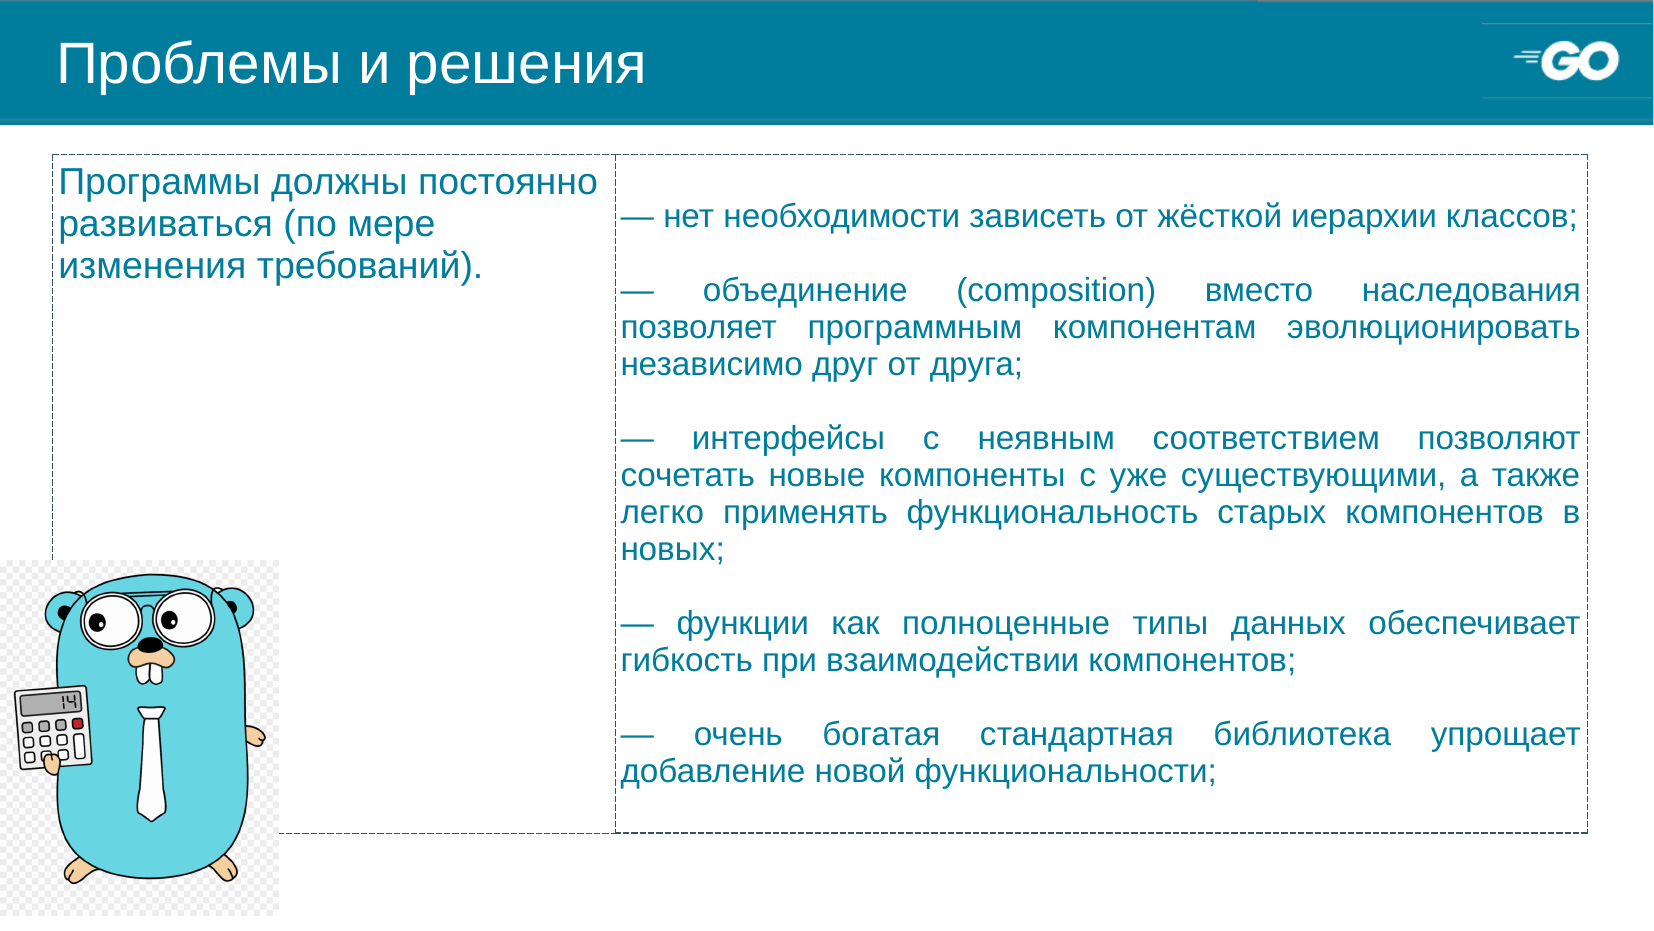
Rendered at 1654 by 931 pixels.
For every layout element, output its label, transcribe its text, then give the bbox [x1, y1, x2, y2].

table_header — нет необходимости зависеть от жёсткой иерархии классов; — объединение (composition) вместо наследования позволяет программным компонентам эволюционировать независимо друг от друга; — интерфейсы с неявным соответствием позволяют сочетать новые компоненты с уже существующими, а также легко применять функциональность старых компонентов в новых; — функции как полноценные типы данных обеспечивает гибкость при взаимодействии компонентов; — очень богатая стандартная библиотека упрощает добавление новой функциональности; [615, 155, 1588, 833]
text_box Проблемы и решения [41, 23, 1495, 104]
table_header Программы должны постоянно развиваться (по мере изменения требований). [52, 155, 615, 833]
picture [1542, 41, 1619, 81]
picture [0, 560, 279, 916]
